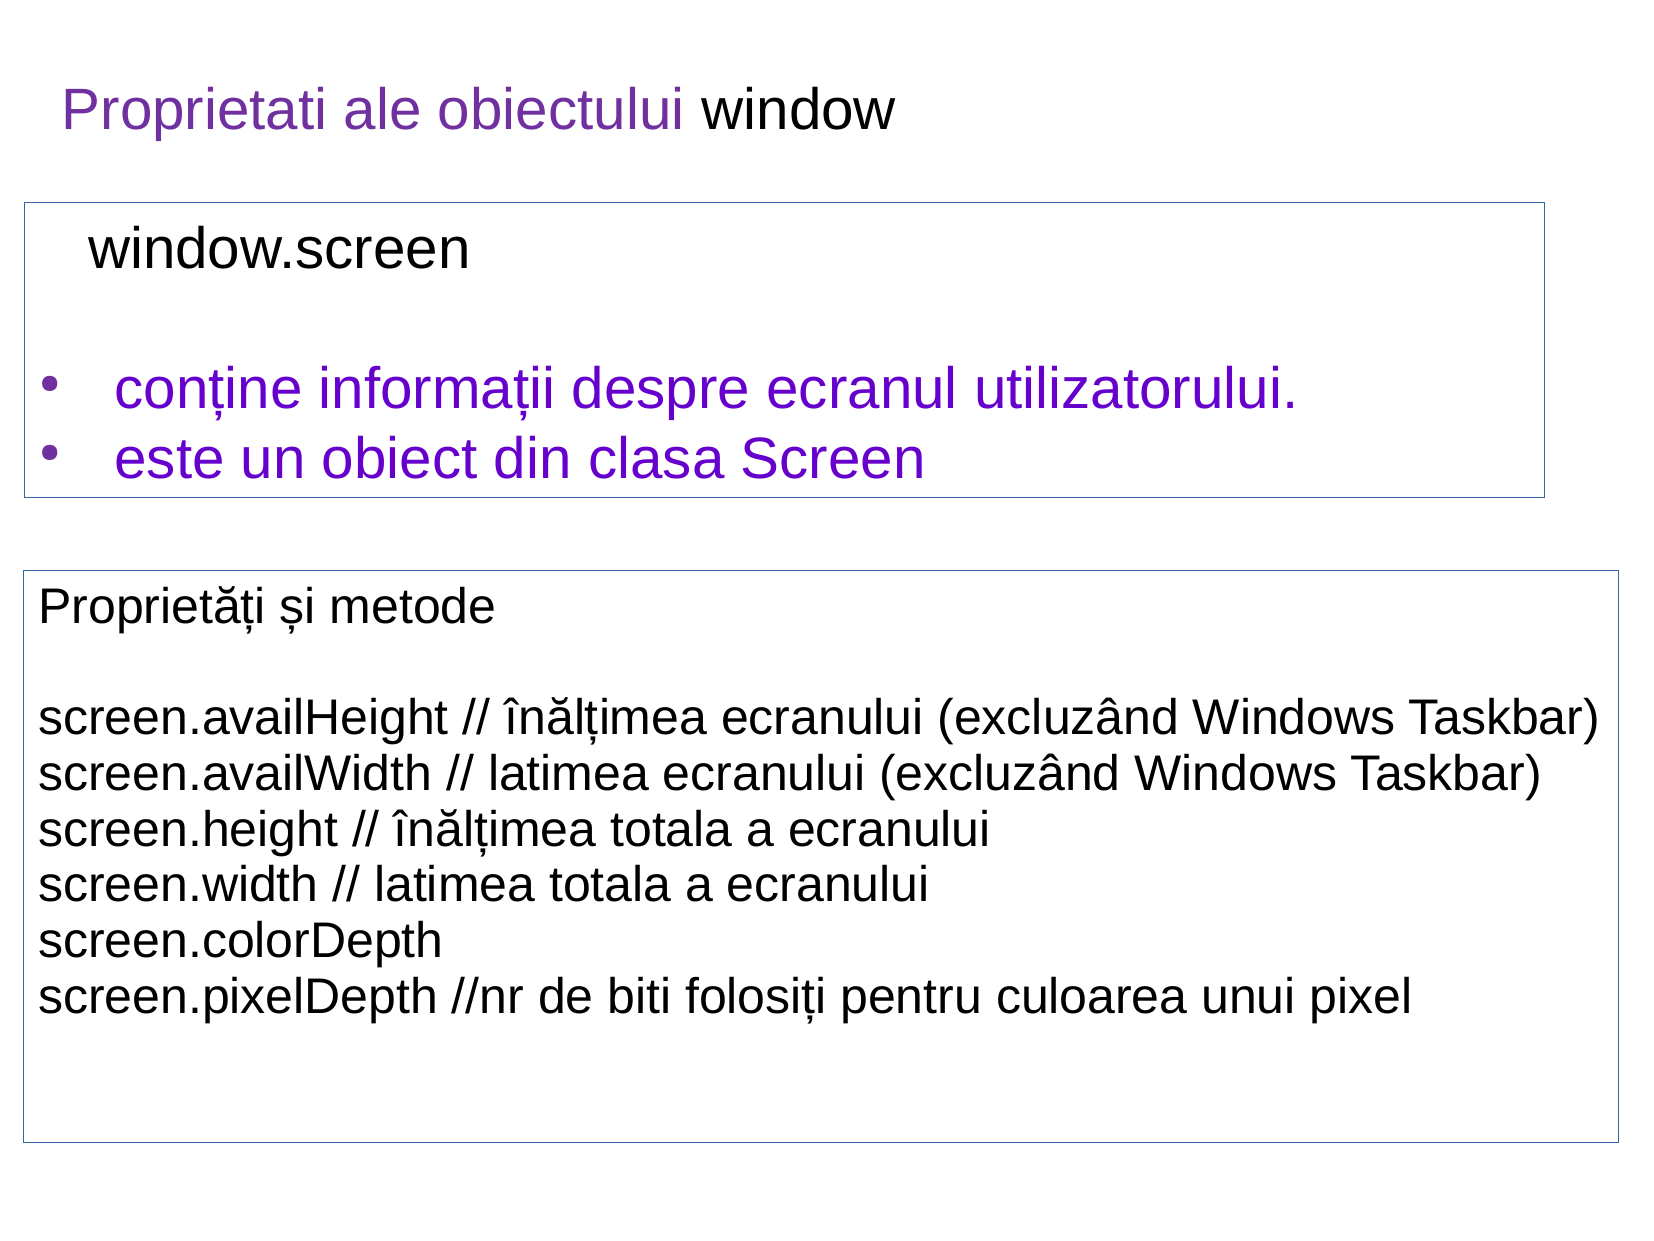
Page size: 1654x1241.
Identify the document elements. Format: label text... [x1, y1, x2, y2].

text_box Proprietati ale obiectului window [47, 69, 944, 150]
text_box window.screen conține informații despre ecranul utilizatorului. este un obiect din clasa Screen [24, 202, 1545, 498]
text_box Proprietăți și metode screen.availHeight // înălțimea ecranului (excluzând Windows Taskbar) screen.availWidth // latimea ecranului (excluzând Windows Taskbar) screen.height // înălțimea totala a ecranului screen.width // latimea totala a ecranului screen.colorDepth screen.pixelDepth //nr de biti folosiți pentru culoarea unui pixel [23, 570, 1619, 1143]
